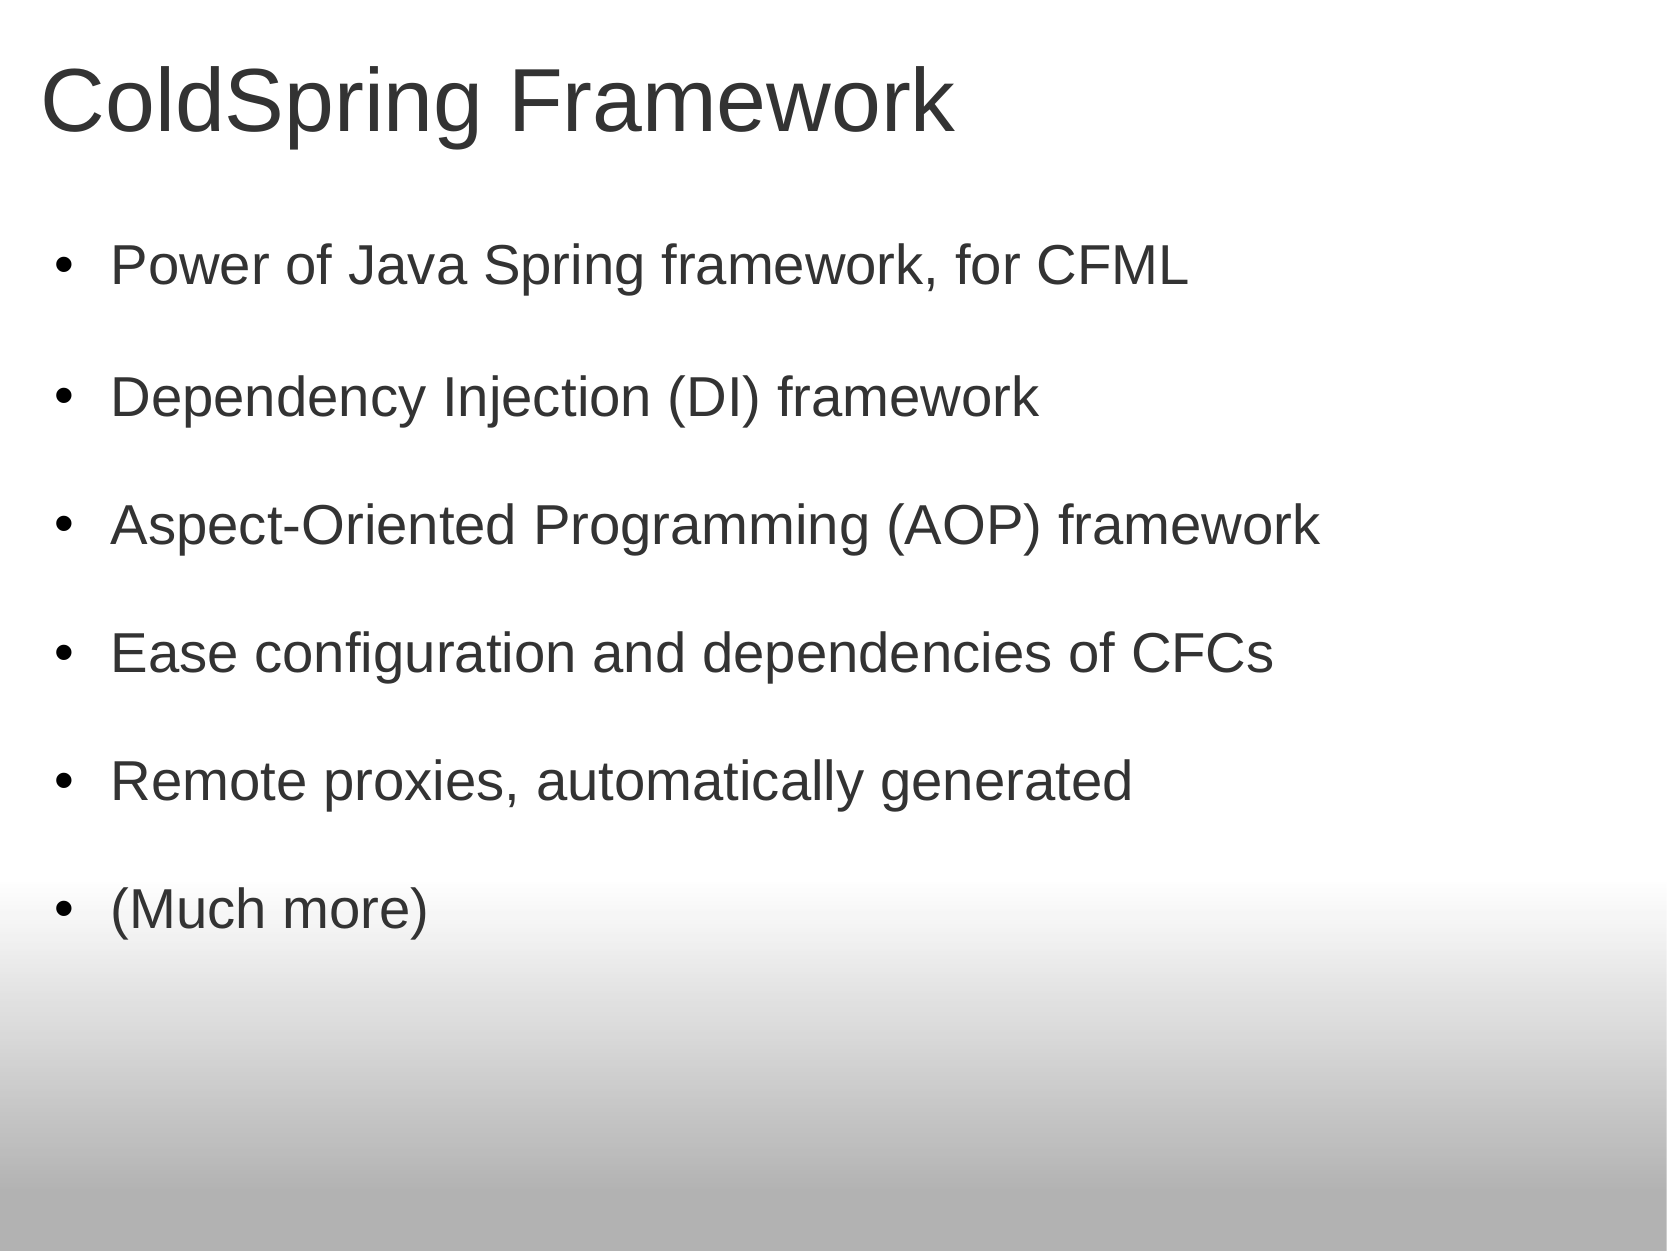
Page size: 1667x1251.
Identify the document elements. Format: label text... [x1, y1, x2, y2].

list Power of Java Spring framework, for CFML Dependency Injection (DI) framework Aspect-Oriented Programming (AOP) framework Ease configuration and dependencies of CFCs Remote proxies, automatically generated (Much more) [35, 233, 1623, 1196]
picture [0, 0, 1667, 1251]
title ColdSpring Framework [40, 50, 1627, 201]
